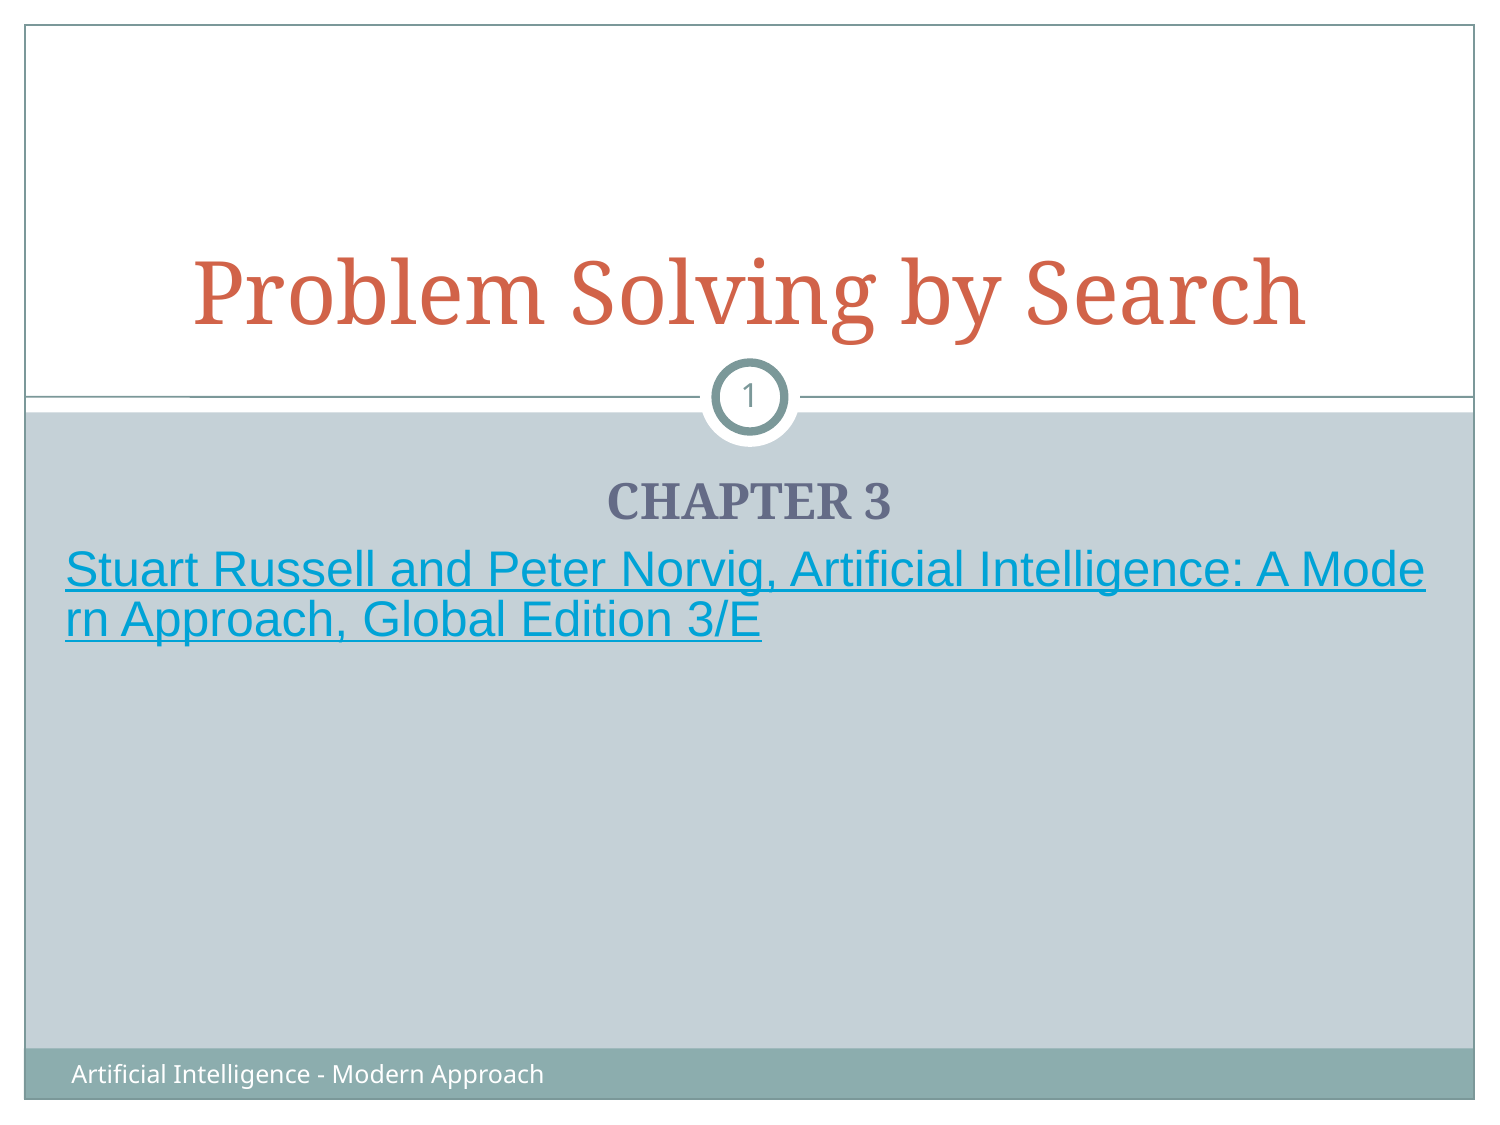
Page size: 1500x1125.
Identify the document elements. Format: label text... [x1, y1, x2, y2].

text_box Artificial Intelligence - Modern Approach [49, 1051, 950, 1112]
text_box <number> [712, 360, 788, 433]
title Problem Solving by Search [112, 62, 1388, 350]
subtitle CHAPTER 3 Stuart Russell and Peter Norvig, Artificial Intelligence: A Modern Approach, Global Edition 3/E [50, 462, 1450, 750]
